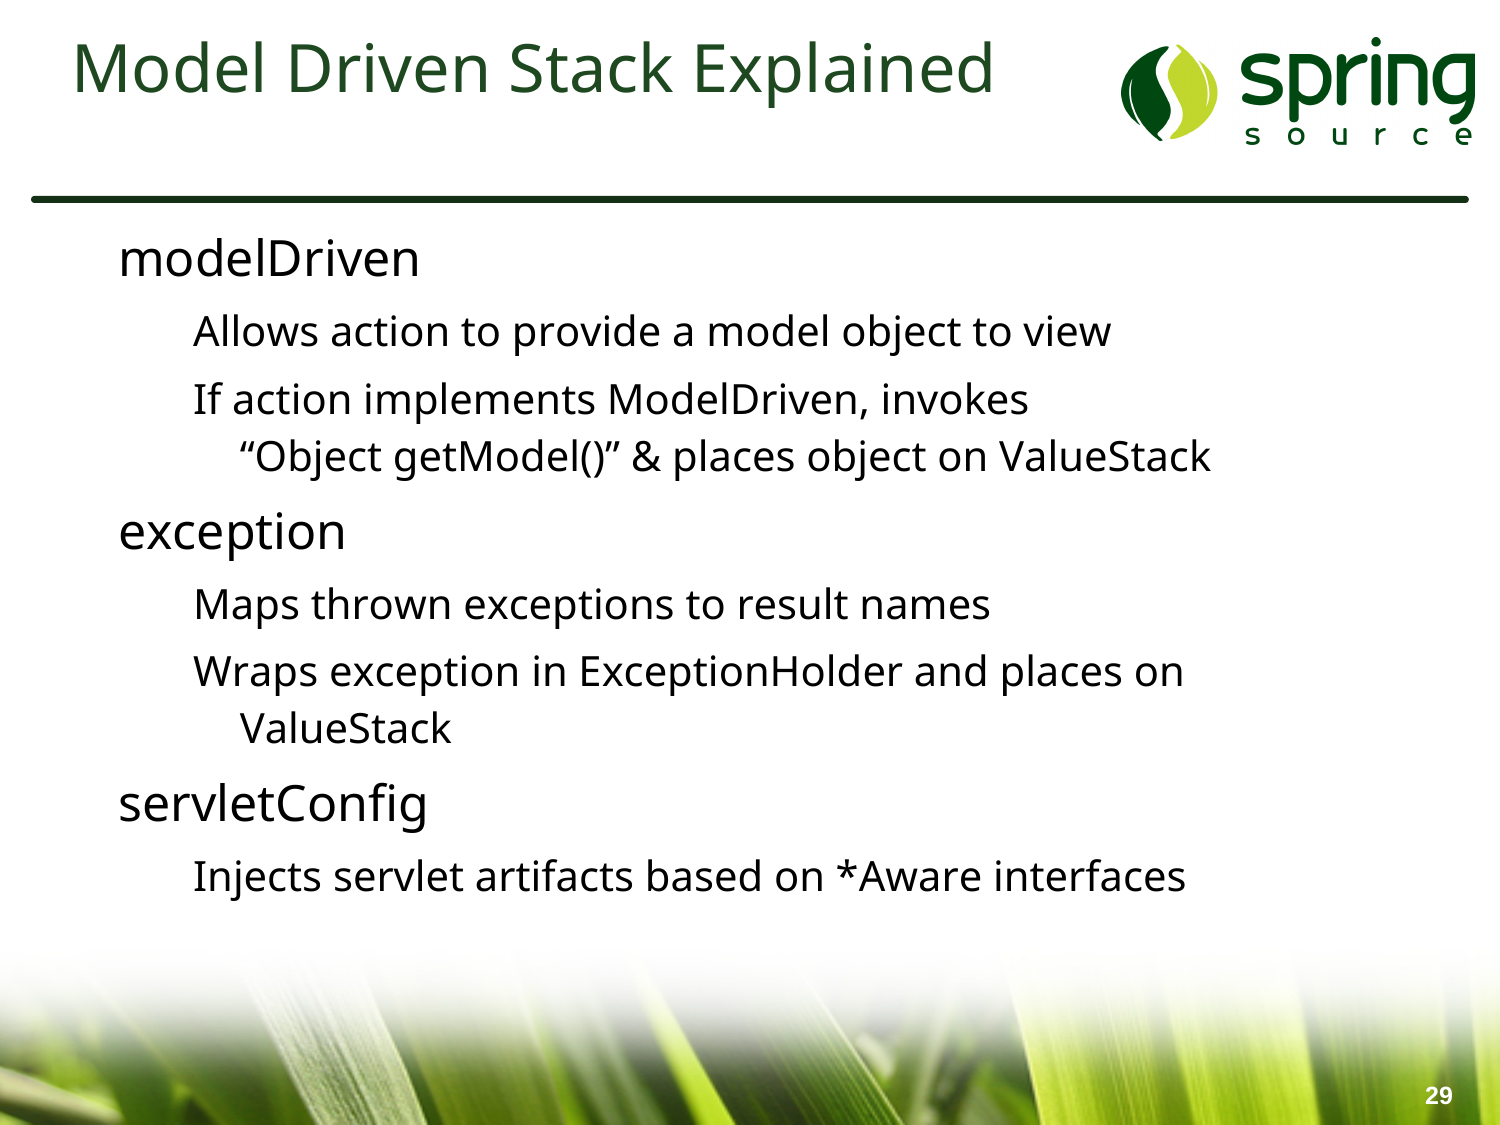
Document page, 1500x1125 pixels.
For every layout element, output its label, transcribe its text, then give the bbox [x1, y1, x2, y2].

picture [0, 944, 1500, 1125]
list modelDriven Allows action to provide a model object to view If action implements ModelDriven, invokes “Object getModel()” & places object on ValueStack exception Maps thrown exceptions to result names Wraps exception in ExceptionHolder and places on ValueStack servletConfig Injects servlet artifacts based on *Aware interfaces [103, 215, 1394, 879]
title Model Driven Stack Explained [56, 13, 1089, 176]
picture [1121, 37, 1475, 145]
